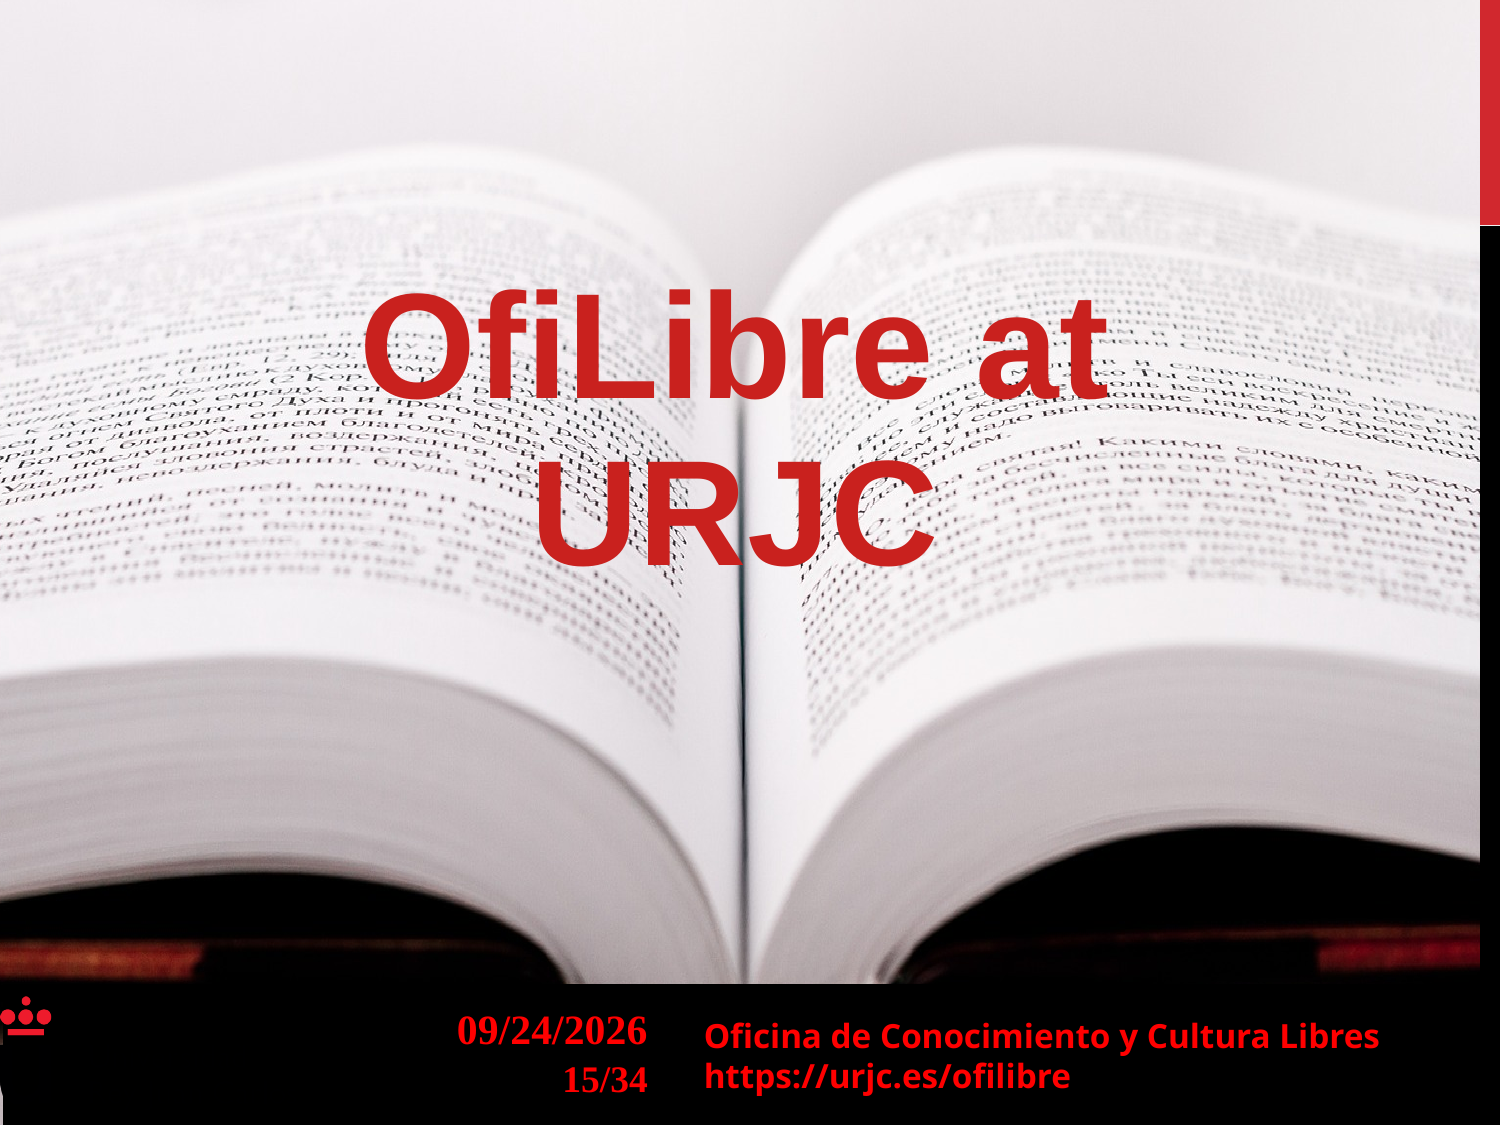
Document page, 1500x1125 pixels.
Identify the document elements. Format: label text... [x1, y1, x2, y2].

picture [0, 0, 1500, 1014]
title [75, 285, 1425, 661]
text_box OfiLibre at URJC [120, 254, 1351, 605]
